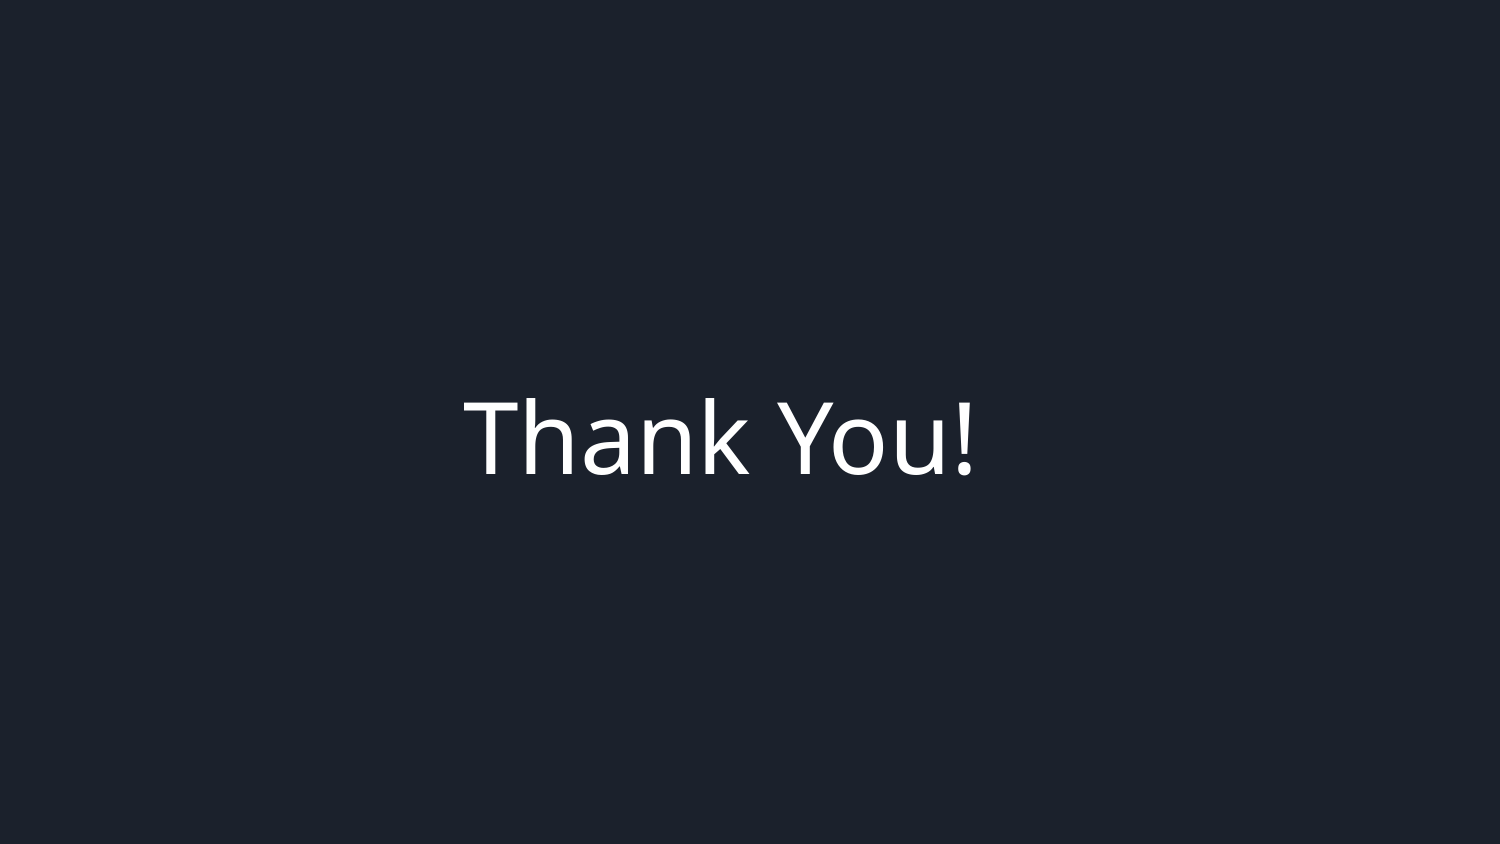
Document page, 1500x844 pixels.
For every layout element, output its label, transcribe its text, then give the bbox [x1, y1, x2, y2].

text_box Thank You! [448, 359, 1052, 484]
